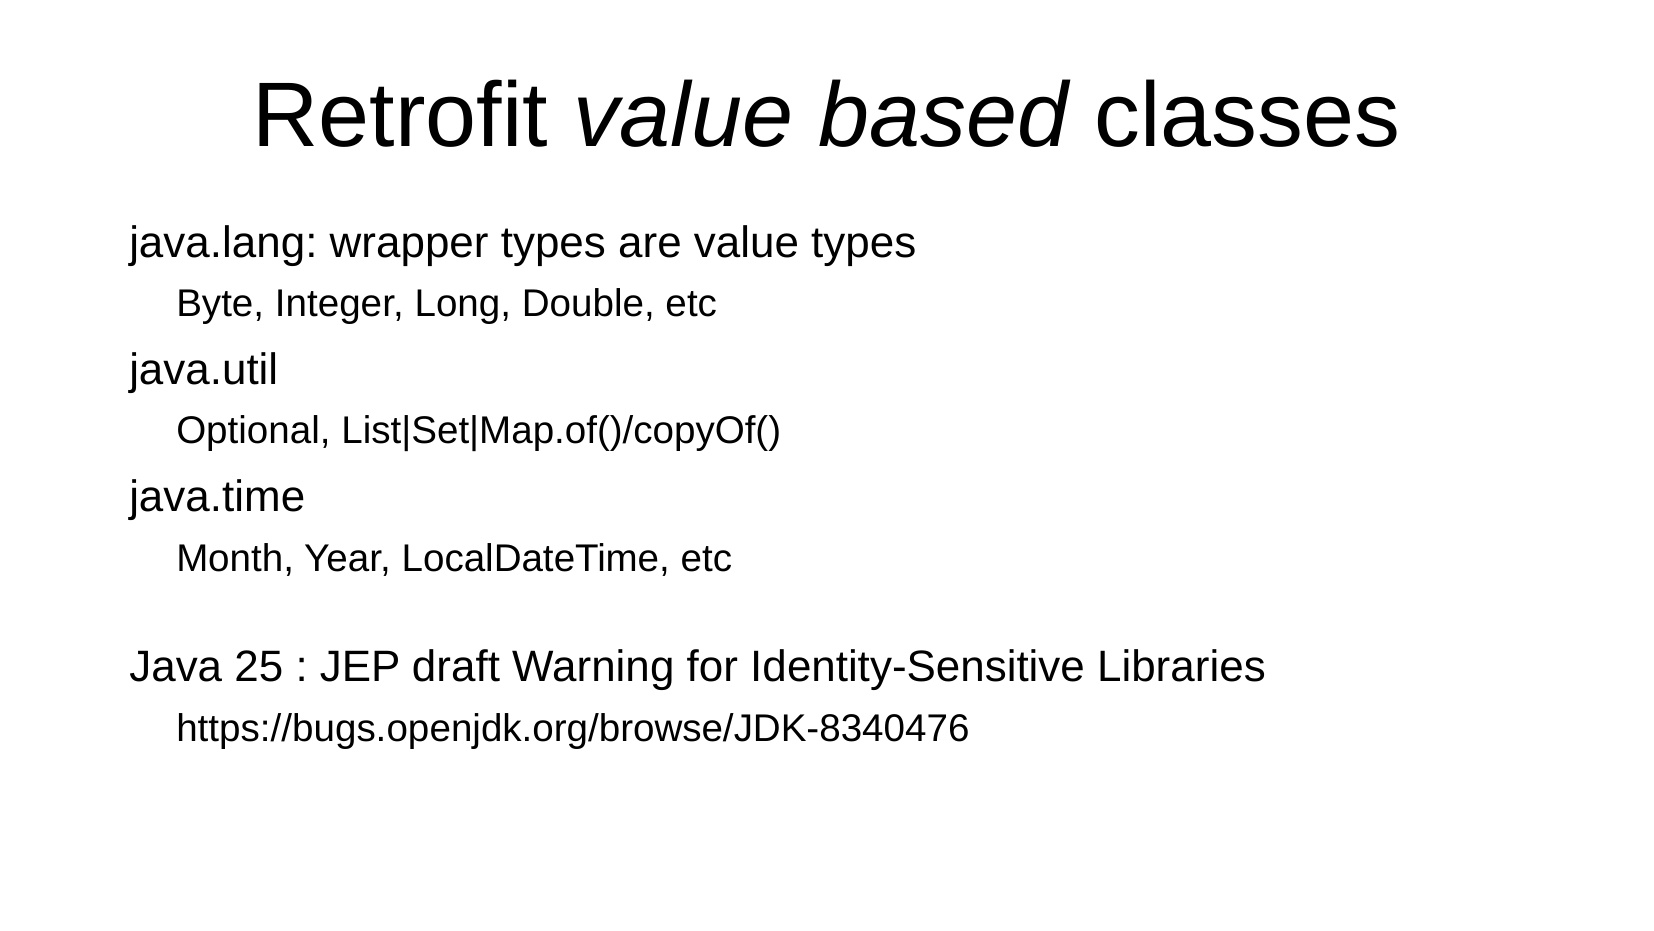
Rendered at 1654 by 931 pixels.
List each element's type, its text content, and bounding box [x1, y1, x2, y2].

list java.lang: wrapper types are value types Byte, Integer, Long, Double, etc java.util Optional, List|Set|Map.of()/copyOf() java.time Month, Year, LocalDateTime, etc Java 25 : JEP draft Warning for Identity-Sensitive Libraries https://bugs.openjdk.org/browse/JDK-8340476 [82, 217, 1571, 758]
title Retrofit value based classes [82, 37, 1571, 193]
